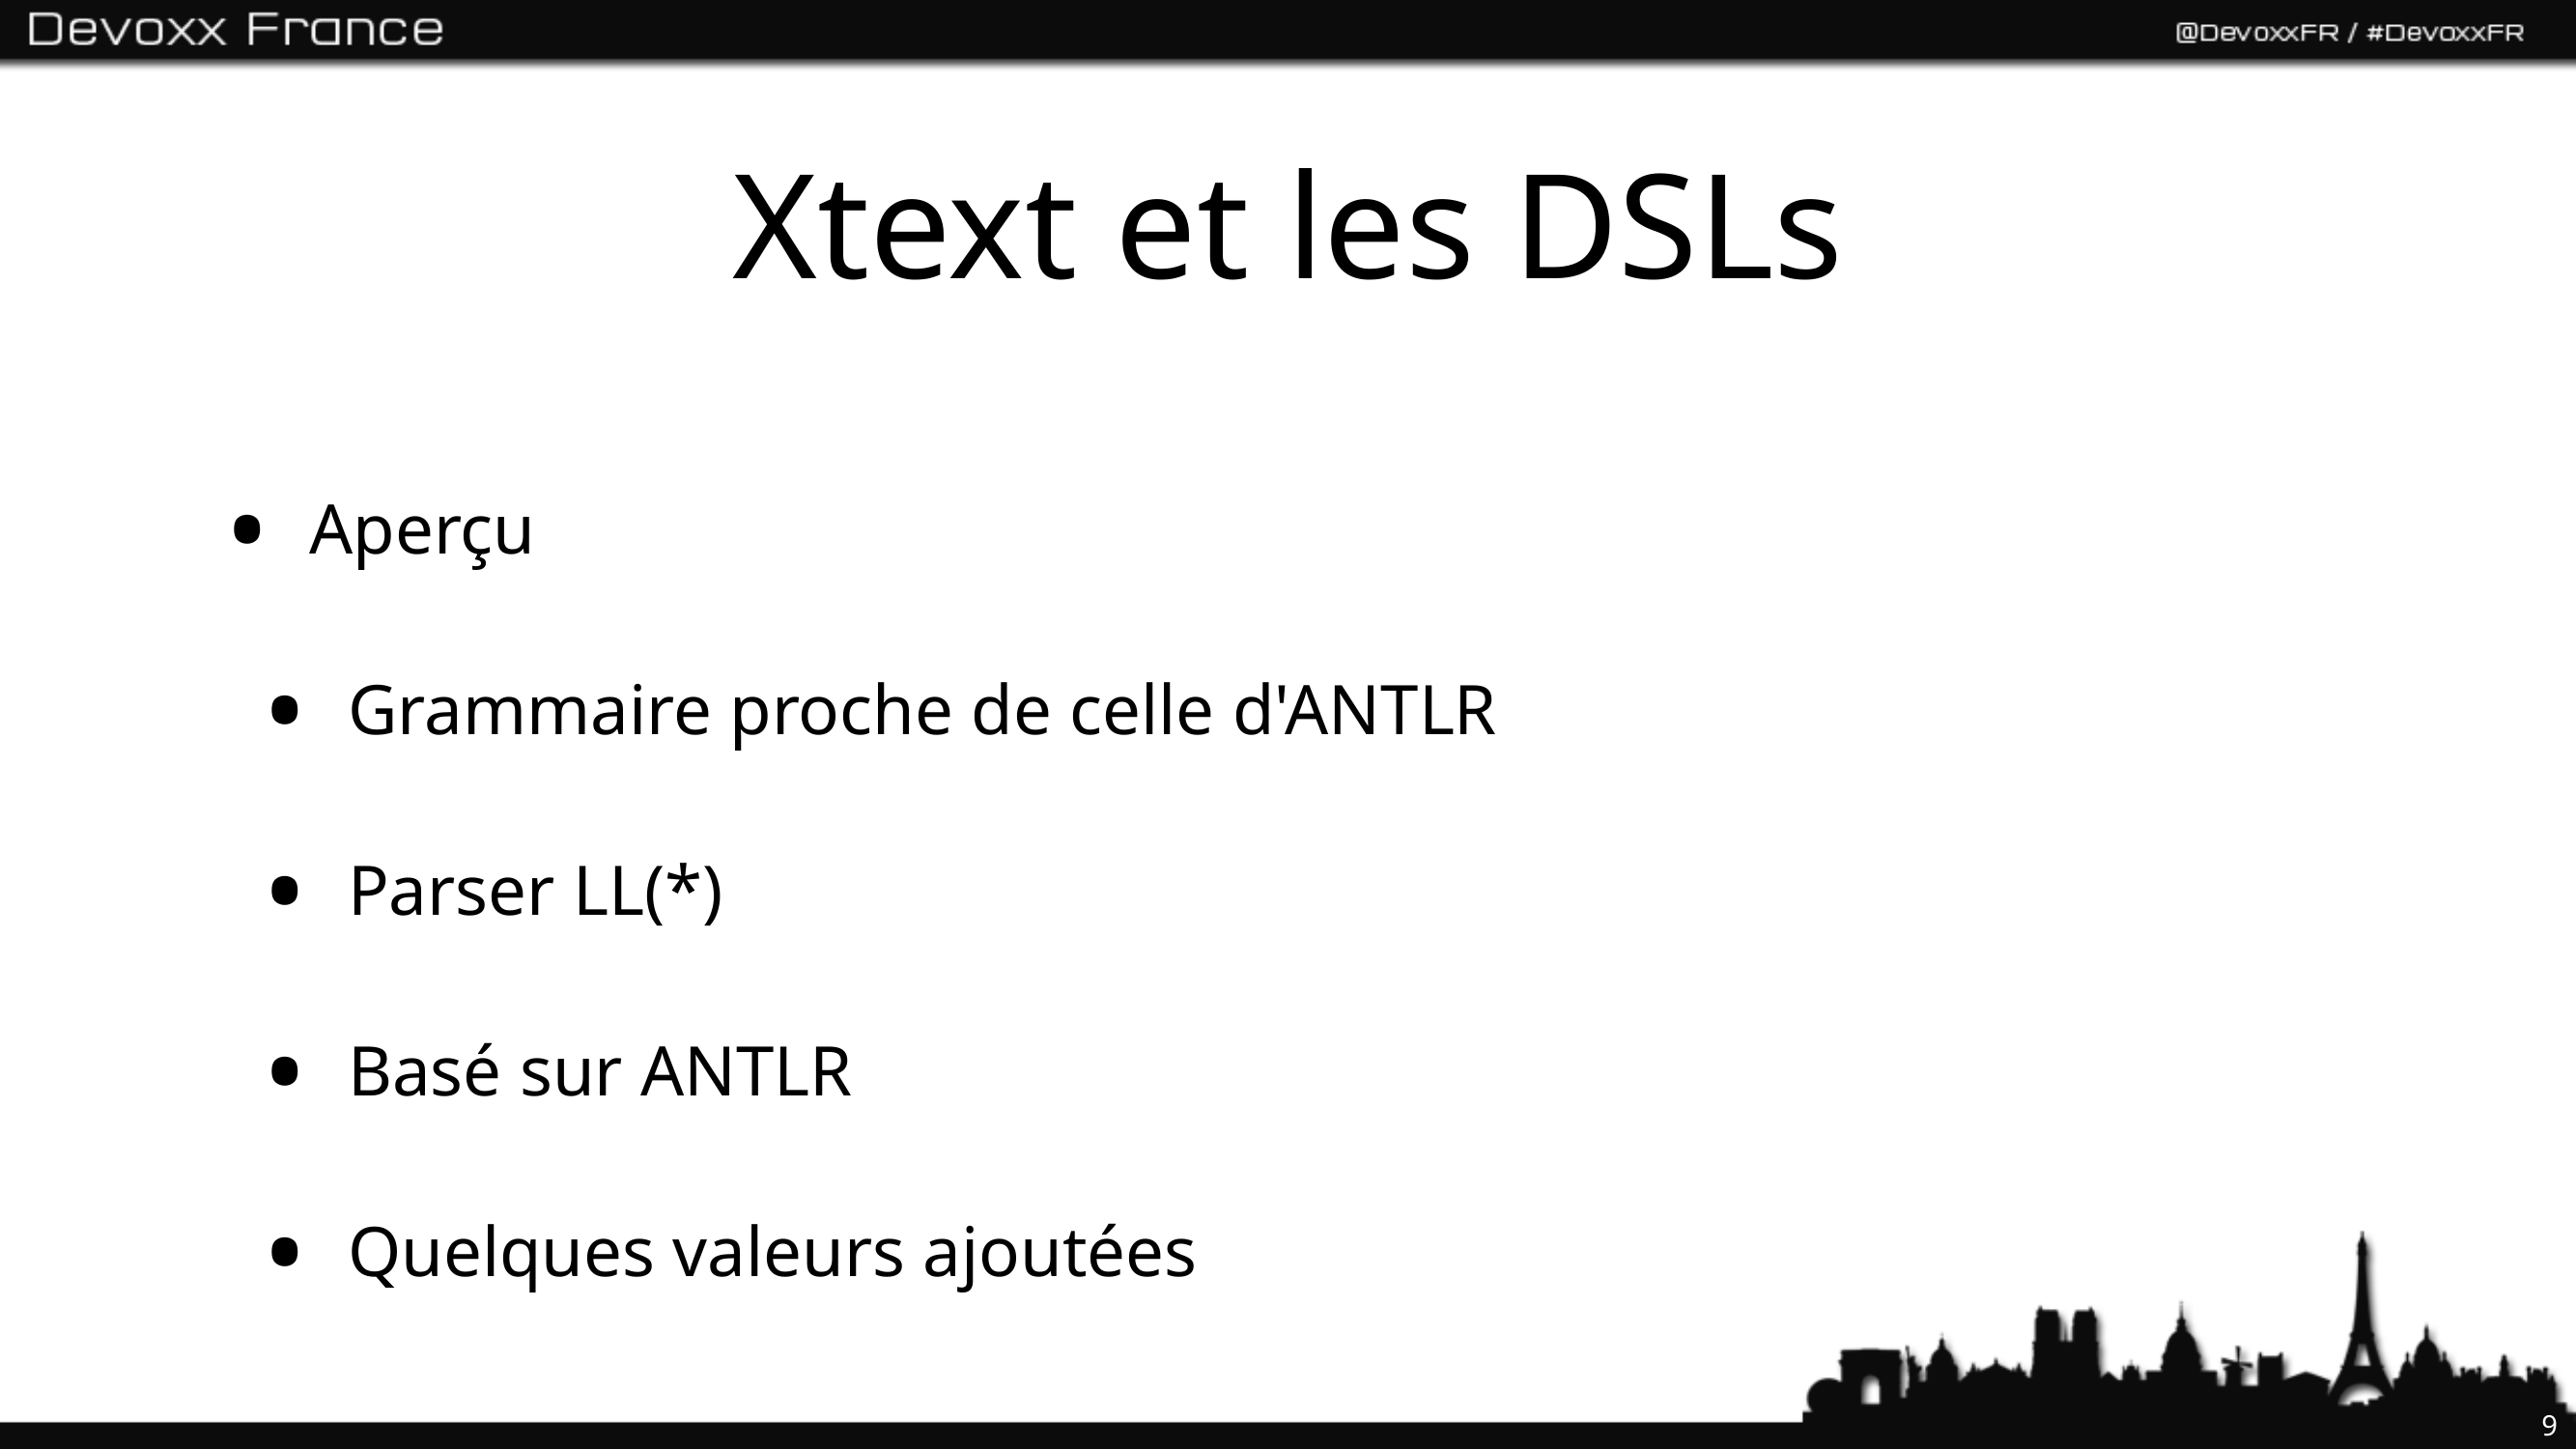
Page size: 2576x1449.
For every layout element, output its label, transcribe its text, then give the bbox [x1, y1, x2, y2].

title Xtext et les DSLs [183, 38, 2393, 403]
picture [0, 0, 2576, 1449]
list Aperçu Grammaire proche de celle d'ANTLR Parser LL(*) Basé sur ANTLR Quelques valeurs ajoutées [183, 436, 2393, 1341]
